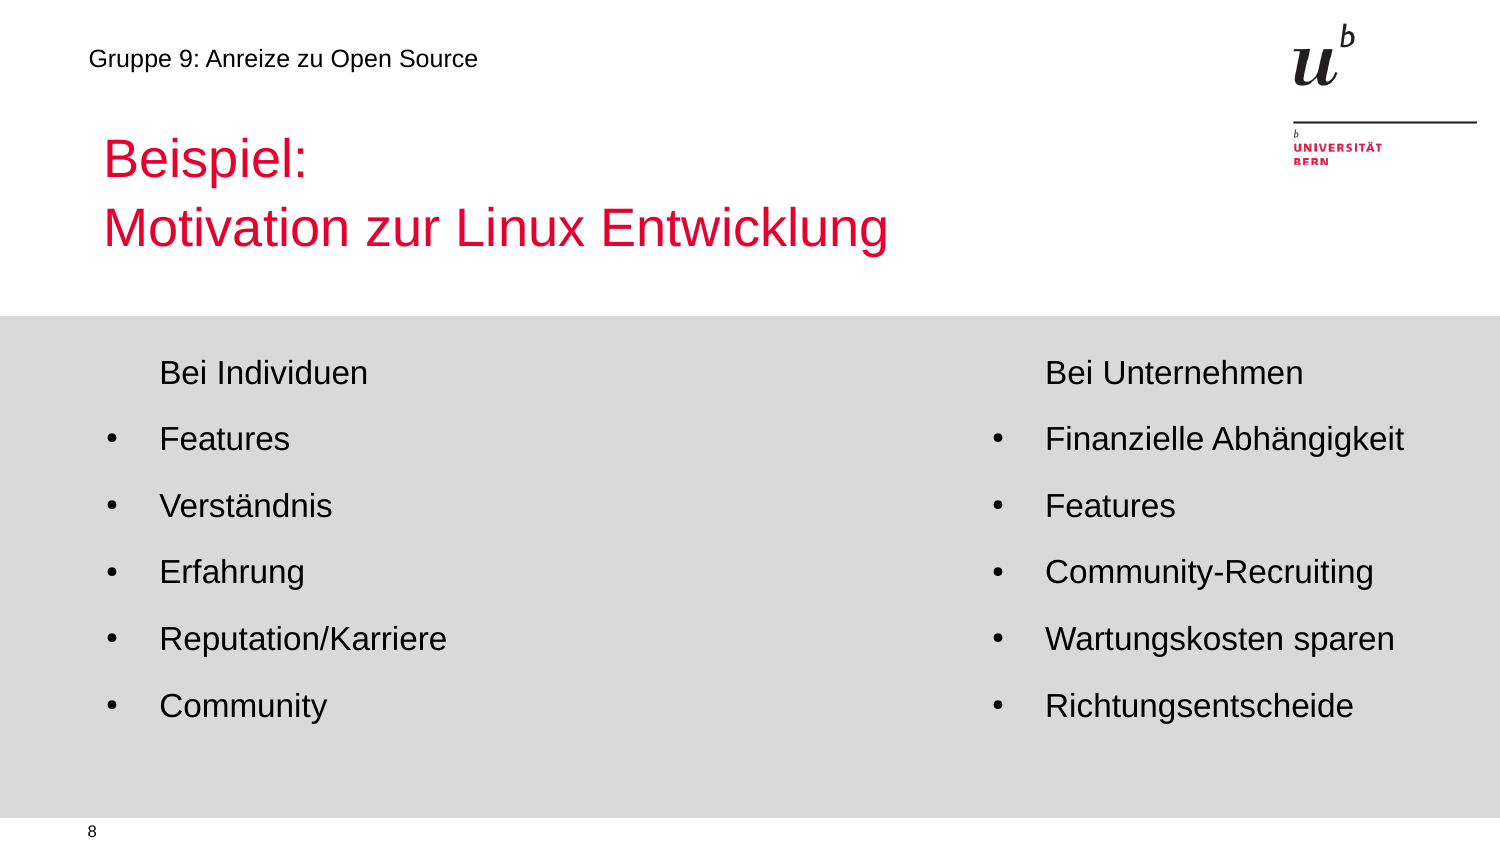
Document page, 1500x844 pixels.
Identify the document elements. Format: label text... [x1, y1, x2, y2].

text_box Beispiel: Motivation zur Linux Entwicklung [88, 111, 1211, 266]
list Bei Individuen Features Verständnis Erfahrung Reputation/Karriere Community [88, 354, 571, 739]
list Bei Unternehmen Finanzielle Abhängigkeit Features Community-Recruiting Wartungskosten sparen Richtungsentscheide [974, 354, 1418, 739]
